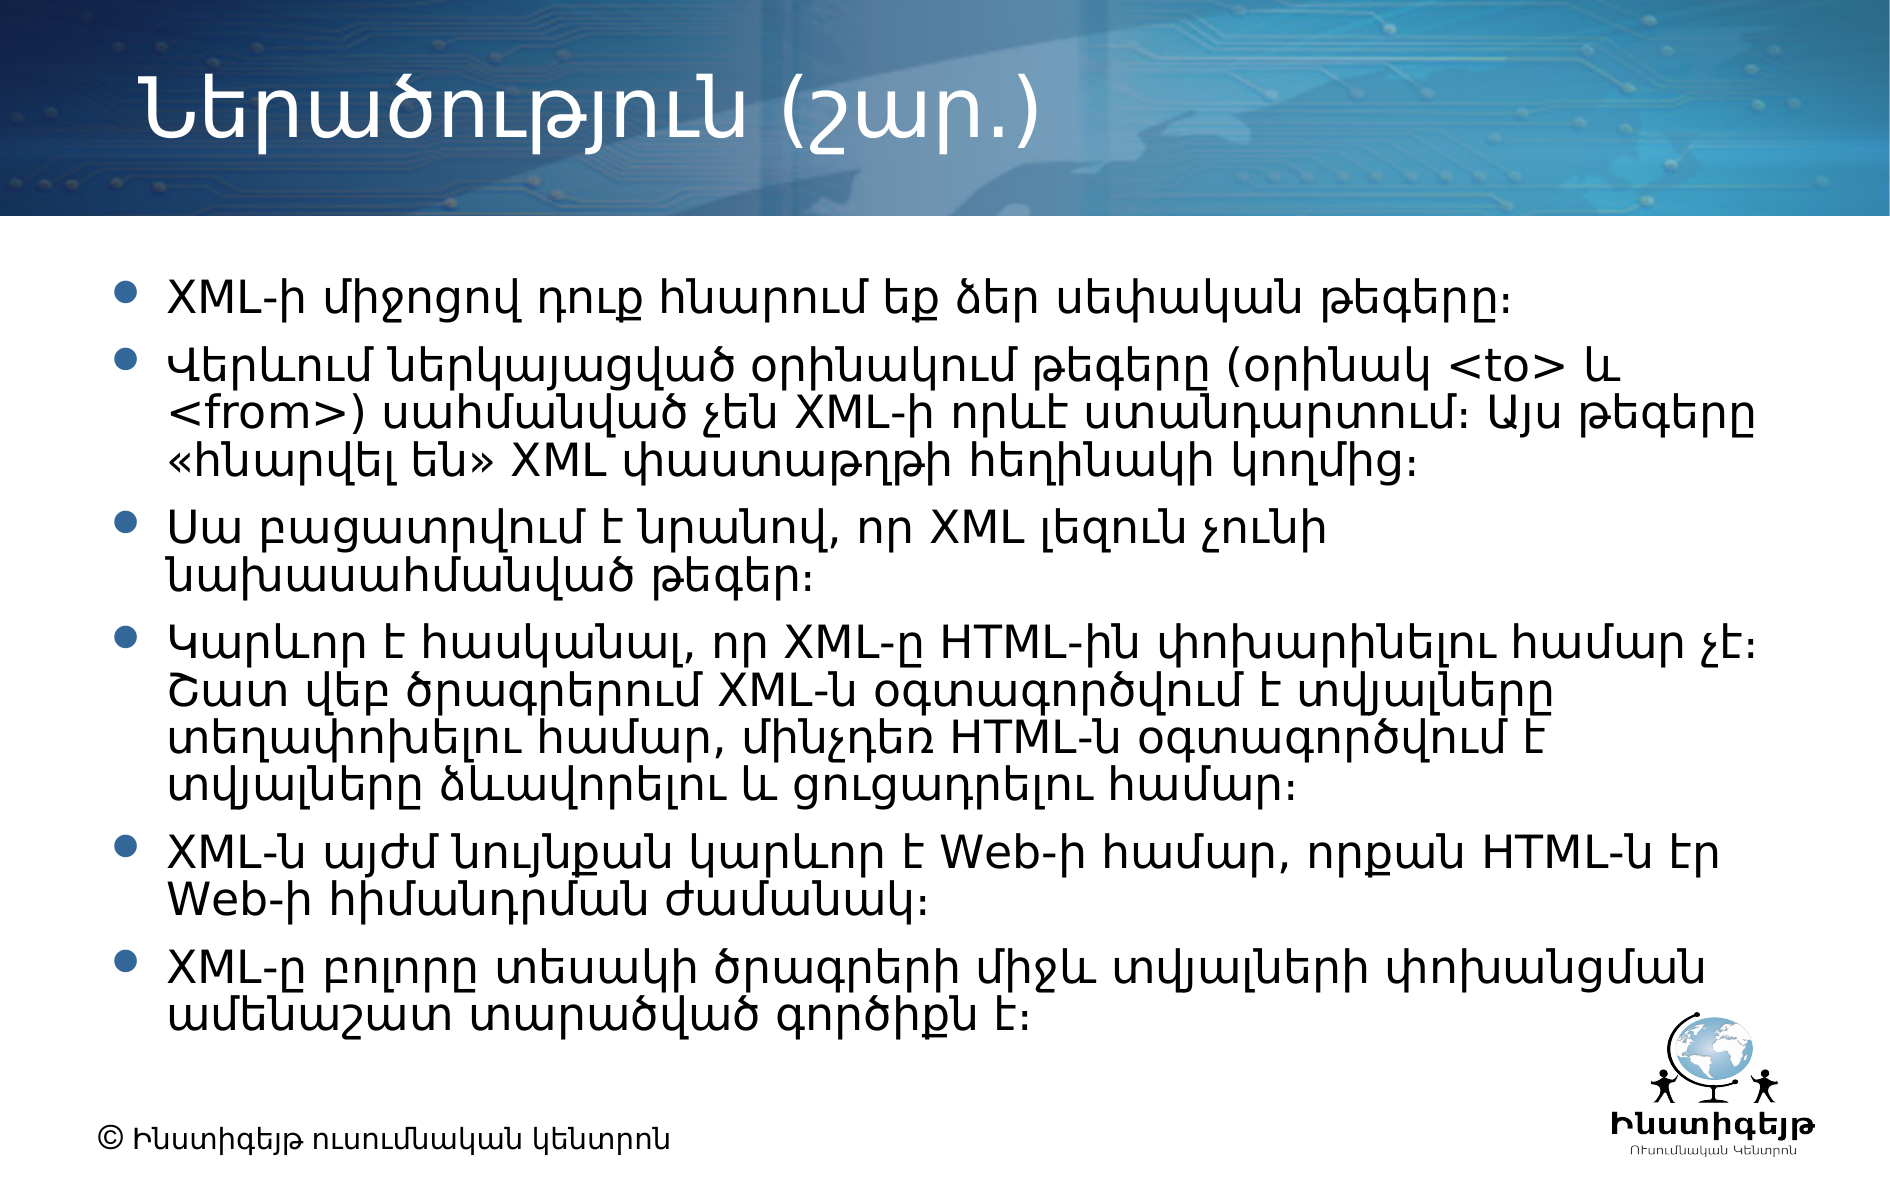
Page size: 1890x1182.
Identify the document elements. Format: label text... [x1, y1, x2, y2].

picture [1612, 1012, 1815, 1157]
picture [0, 0, 1890, 216]
list XML-ի միջոցով դուք հնարում եք ձեր սեփական թեգերը։ Վերևում ներկայացված օրինակում թեգերը (օրինակ <to> և <from>) սահմանված չեն XML-ի որևէ ստանդարտում։ Այս թեգերը «հնարվել են» XML փաստաթղթի հեղինակի կողմից։ Սա բացատրվում է նրանով, որ XML լեզուն չունի նախասահմանված թեգեր։ Կարևոր է հասկանալ, որ XML-ը HTML-ին փոխարինելու համար չէ։ Շատ վեբ ծրագրերում XML-ն օգտագործվում է տվյալները տեղափոխելու համար, մինչդեռ HTML-ն օգտագործվում է տվյալները ձևավորելու և ցուցադրելու համար։ XML-ն այժմ նույնքան կարևոր է Web-ի համար, որքան HTML-ն էր Web-ի հիմանդրման ժամանակ։ XML-ը բոլորը տեսակի ծրագրերի միջև տվյալների փոխանցման ամենաշատ տարածված գործիքն է։ [111, 275, 1799, 303]
